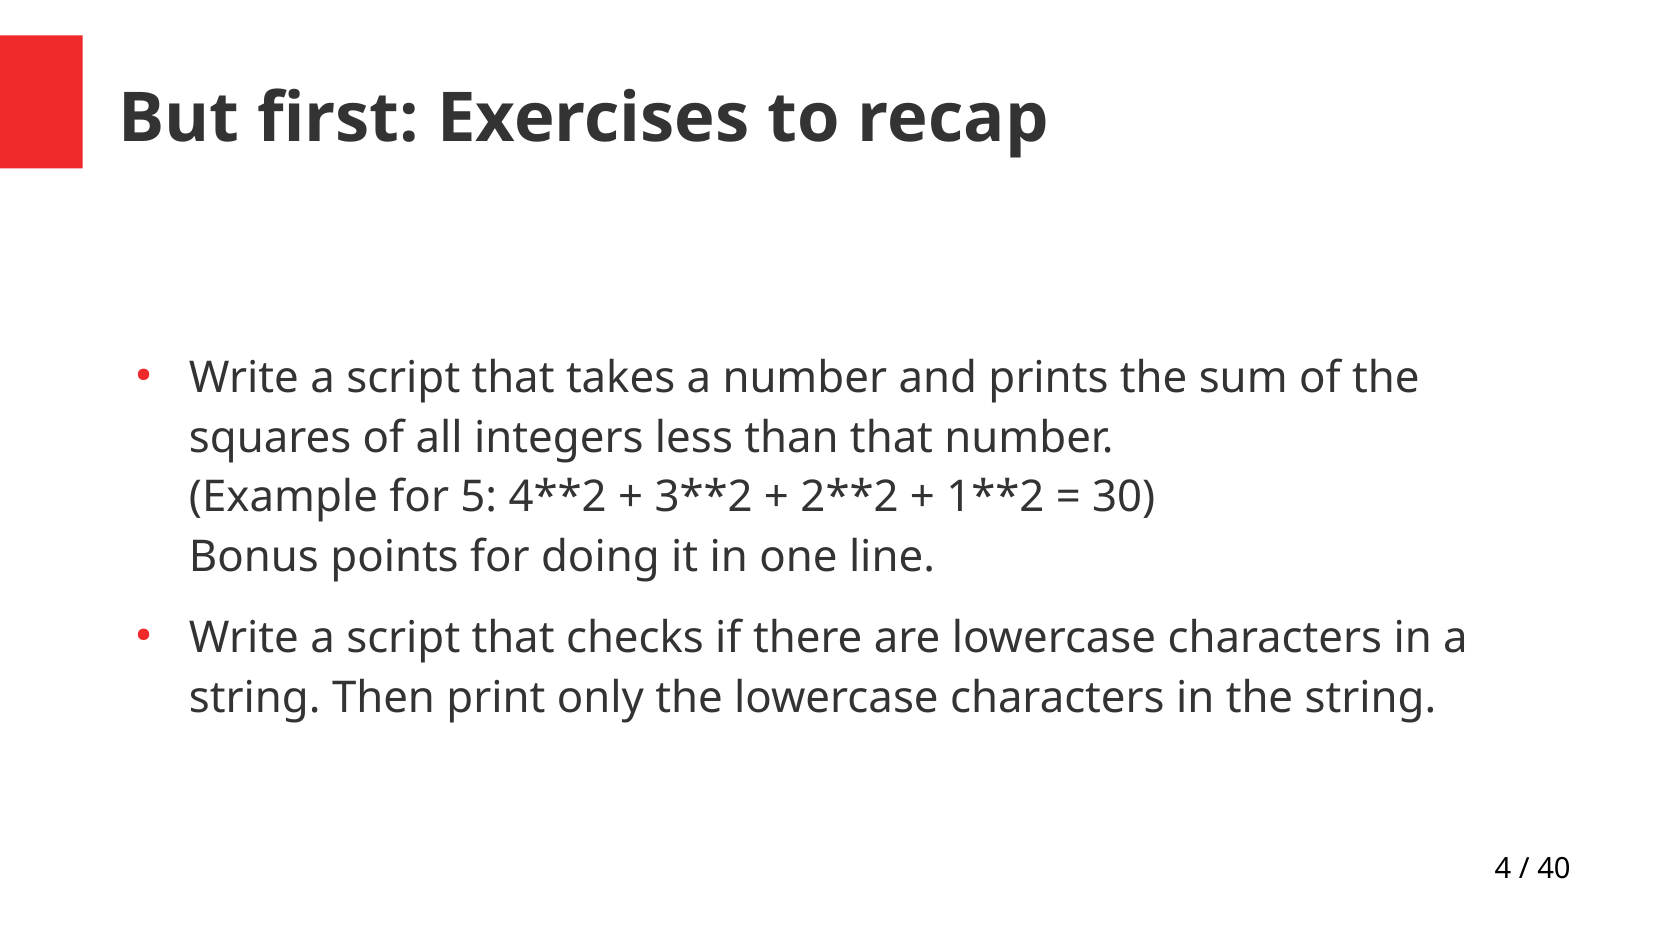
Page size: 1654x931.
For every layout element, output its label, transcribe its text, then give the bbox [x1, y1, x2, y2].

title But first: Exercises to recap [118, 37, 1571, 193]
list Write a script that takes a number and prints the sum of the squares of all integers less than that number. (Example for 5: 4**2 + 3**2 + 2**2 + 1**2 = 30) Bonus points for doing it in one line. Write a script that checks if there are lowercase characters in a string. Then print only the lowercase characters in the string. [118, 265, 1536, 806]
